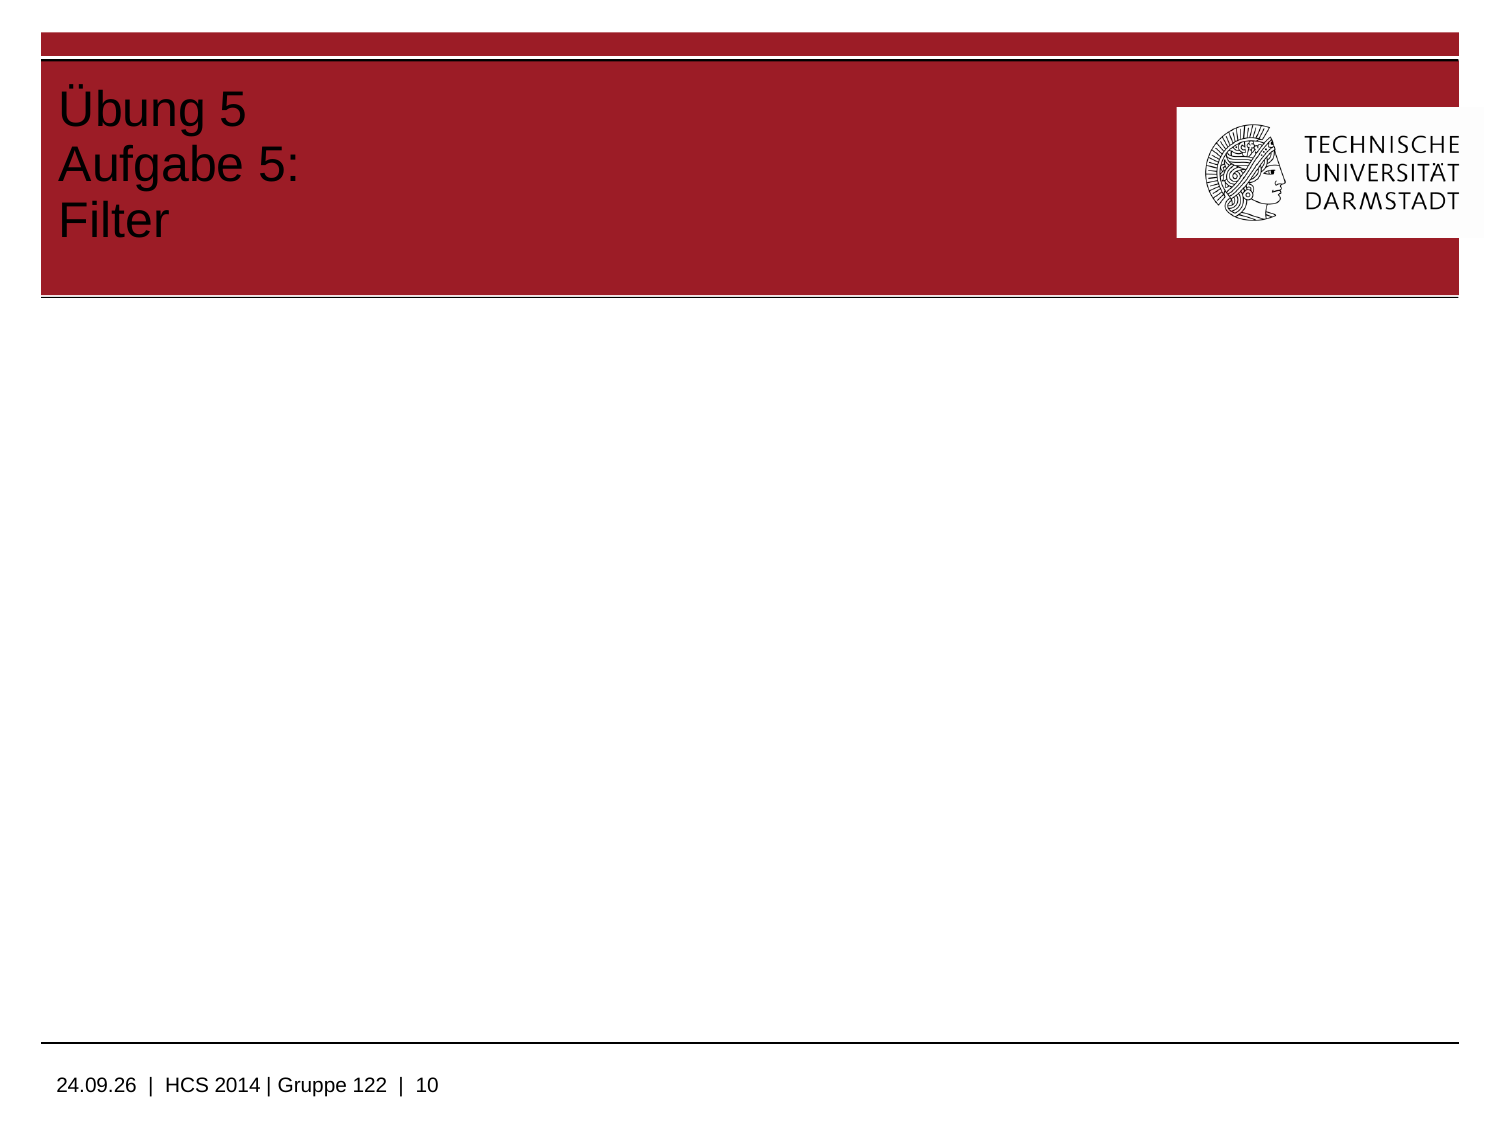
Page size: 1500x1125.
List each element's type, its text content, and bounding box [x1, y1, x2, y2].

picture [1176, 107, 1484, 238]
title Übung 5 Aufgabe 5: Filter [59, 80, 1149, 249]
